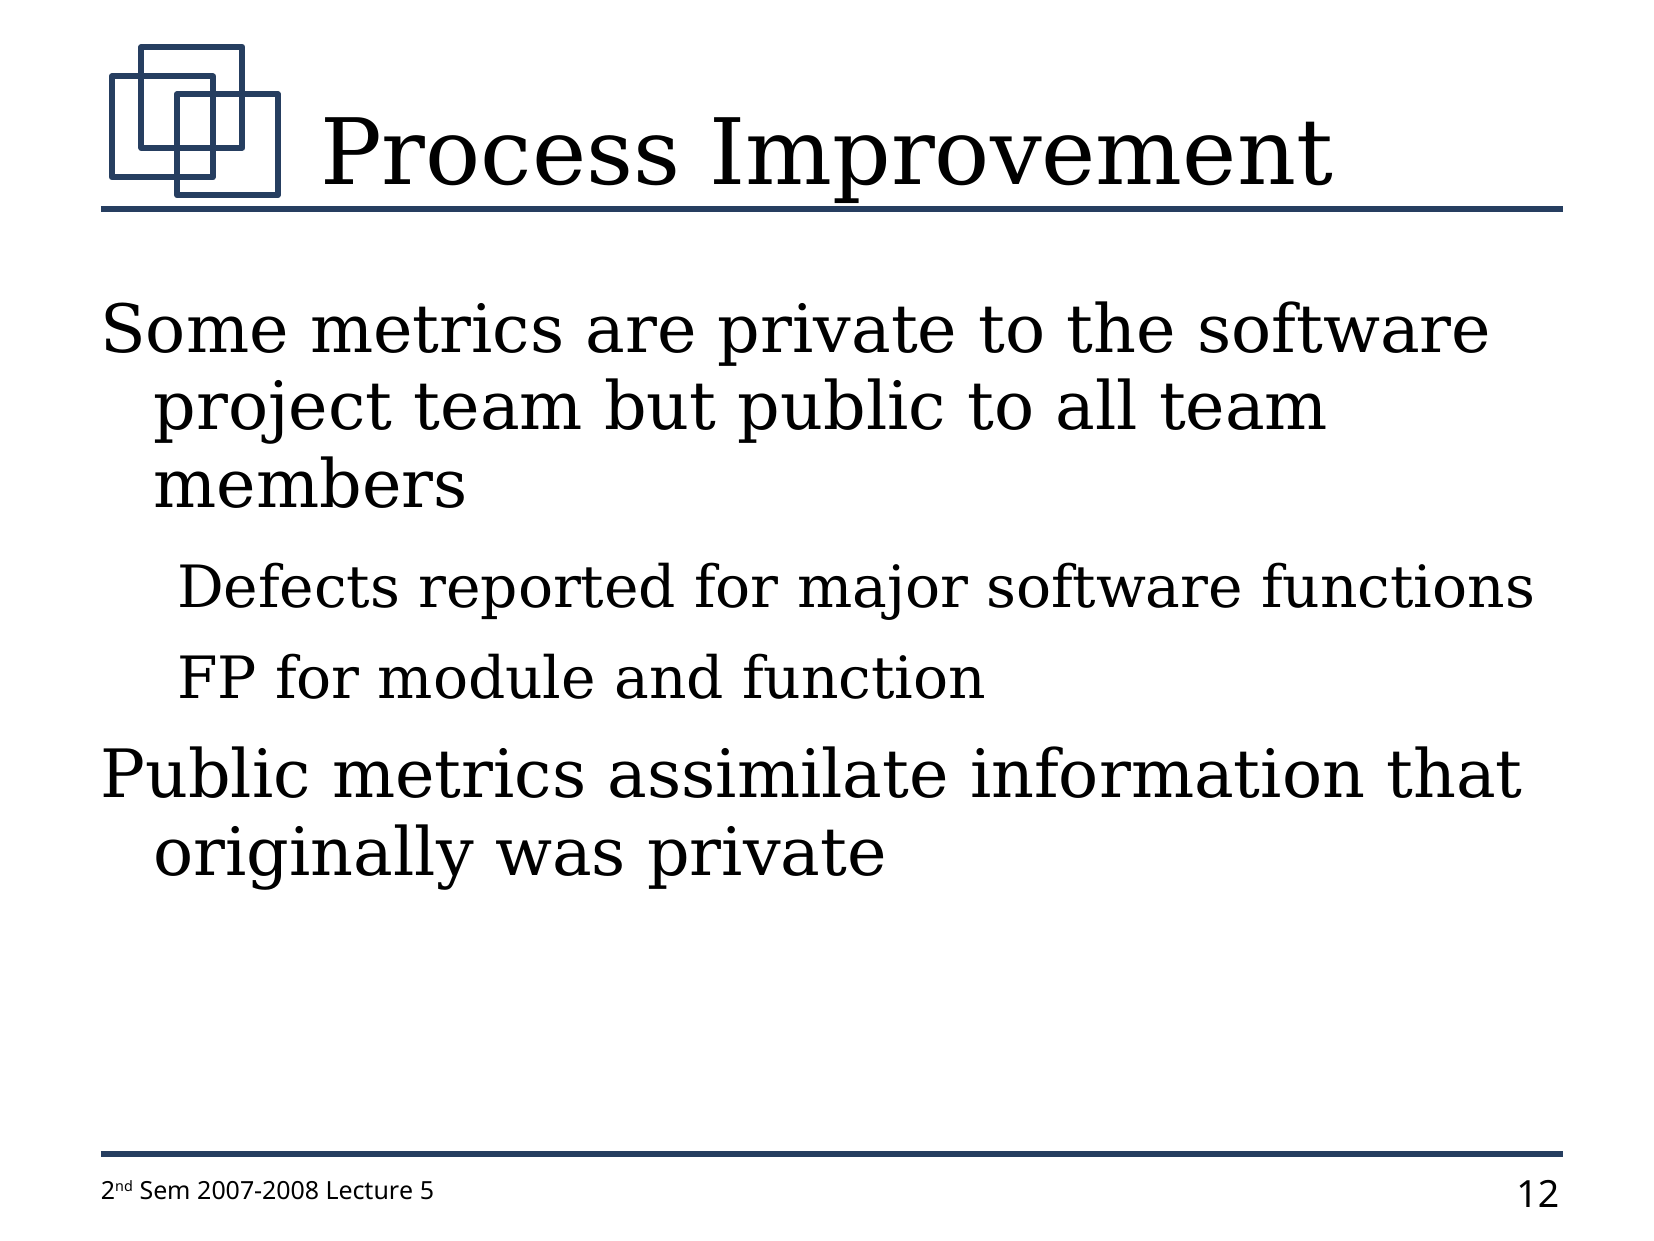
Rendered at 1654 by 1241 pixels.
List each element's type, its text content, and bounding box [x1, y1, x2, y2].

list Some metrics are private to the software project team but public to all team members Defects reported for major software functions FP for module and function Public metrics assimilate information that originally was private [82, 290, 1571, 1109]
title Process Improvement [82, 49, 1571, 257]
